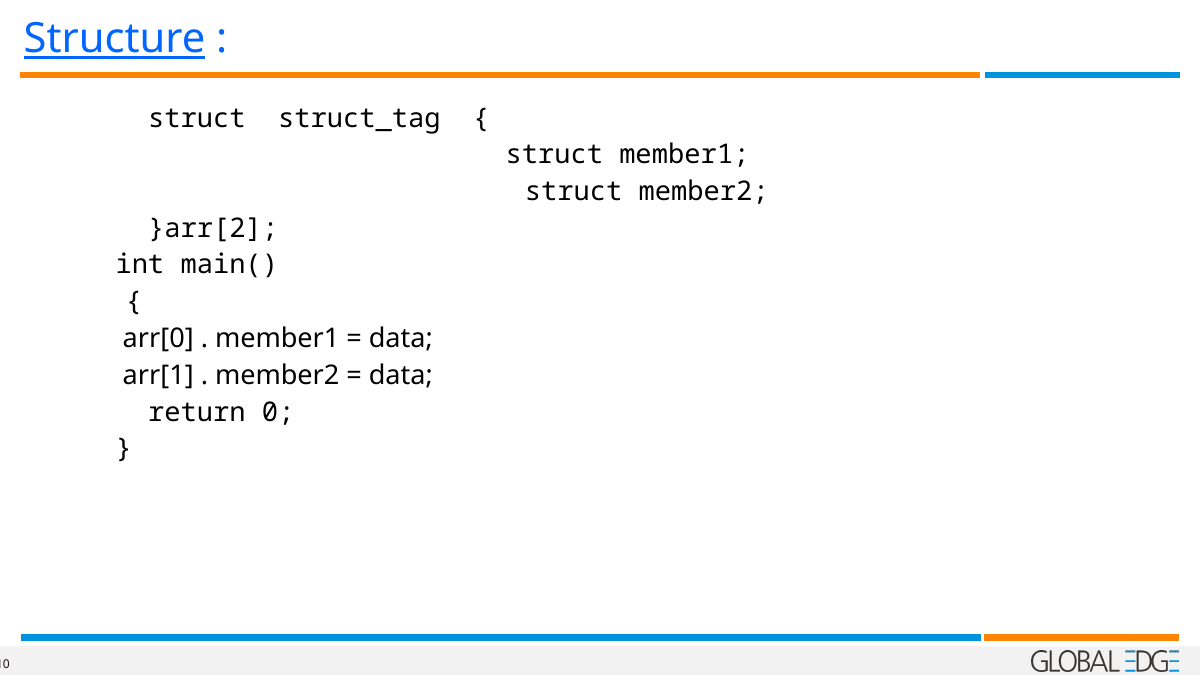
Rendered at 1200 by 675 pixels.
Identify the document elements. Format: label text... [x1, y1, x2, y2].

text_box struct struct_tag { struct member1; struct member2; }arr[2]; int main() { arr[0] . member1 = data; arr[1] . member2 = data; return 0; } [30, 90, 1186, 635]
title Structure : [12, 9, 1088, 63]
picture [1031, 650, 1179, 672]
